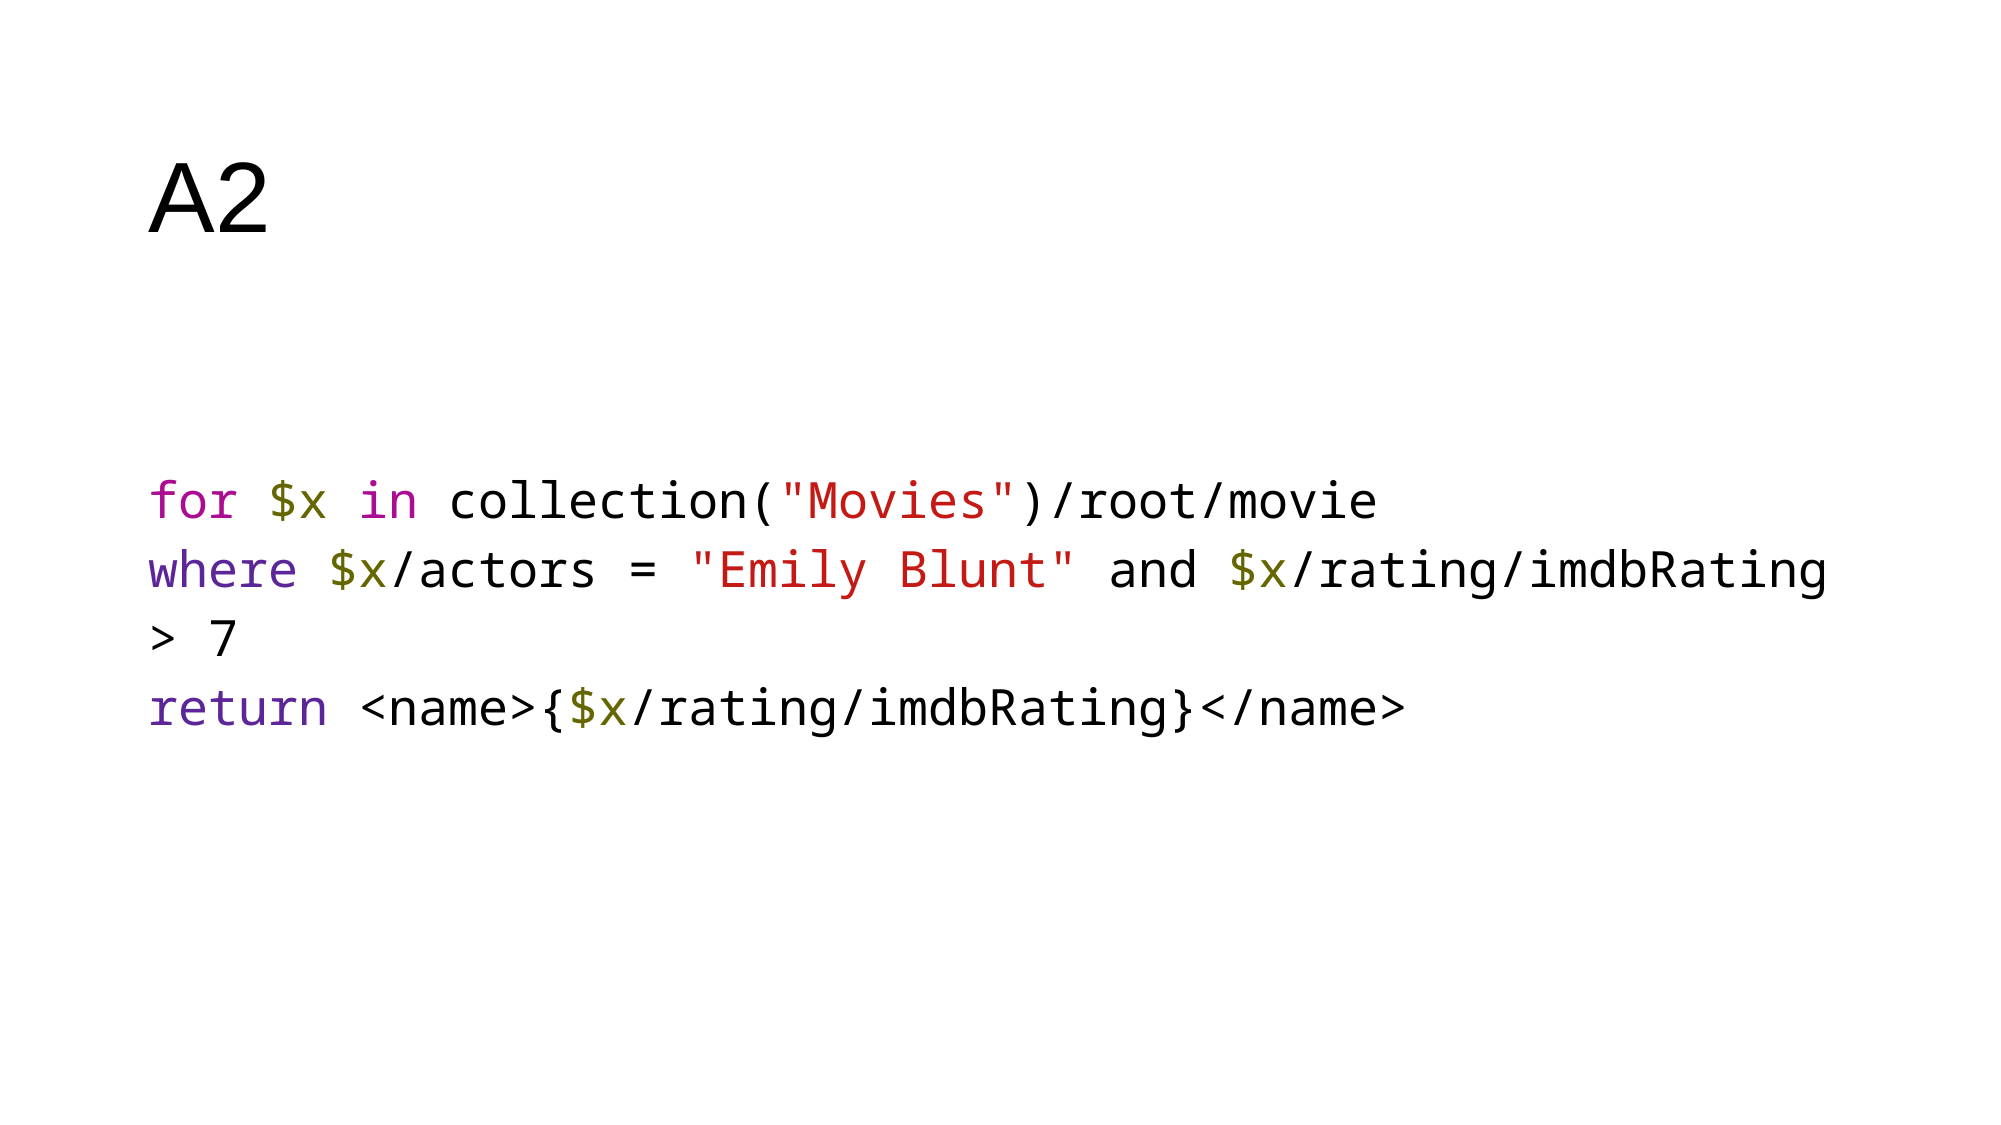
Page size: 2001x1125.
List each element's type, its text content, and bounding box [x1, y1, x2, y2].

text_box for $x in collection("Movies")/root/movie where $x/actors = "Emily Blunt" and $x/rating/imdbRating > 7 return <name>{$x/rating/imdbRating}</name> [133, 444, 1853, 918]
text_box A2 [133, 117, 1249, 248]
